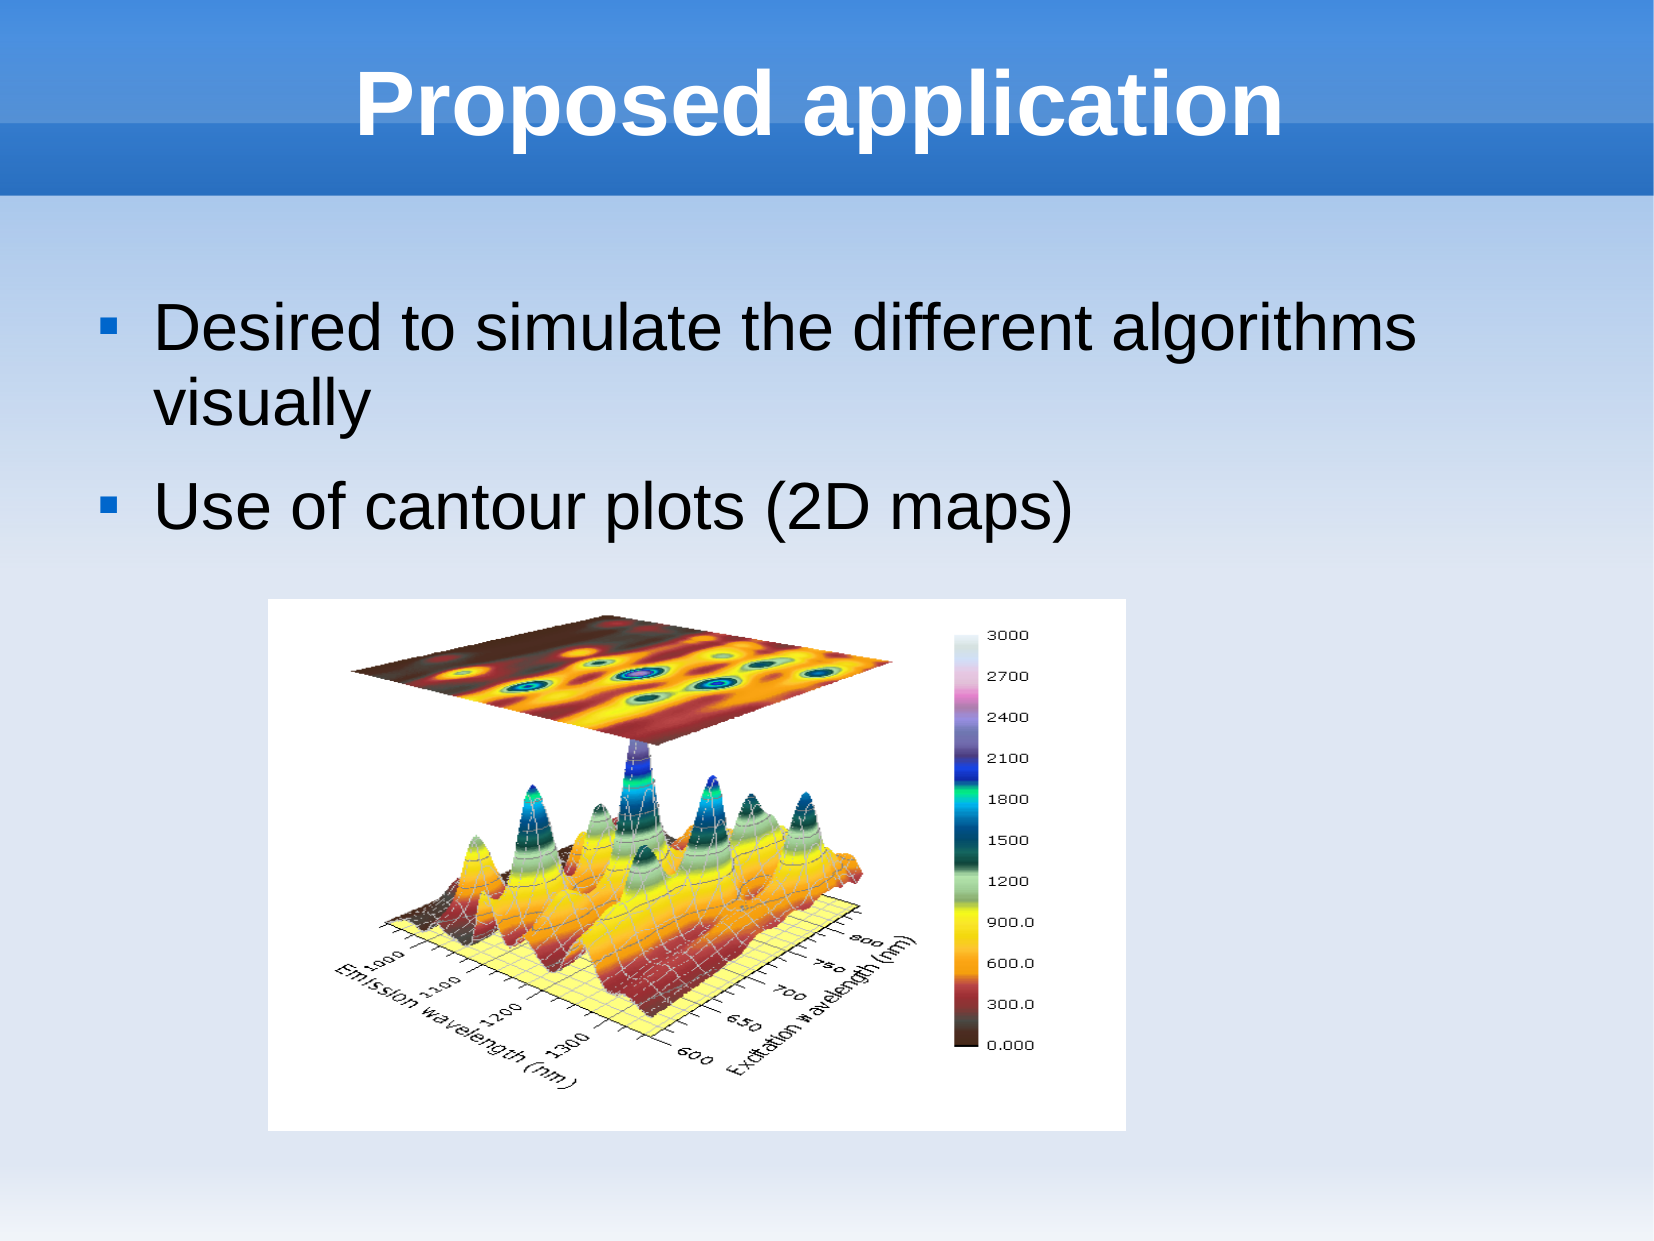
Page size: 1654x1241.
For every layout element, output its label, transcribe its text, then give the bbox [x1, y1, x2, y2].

list Desired to simulate the different algorithms visually Use of cantour plots (2D maps) [82, 290, 1571, 1109]
title Proposed application [76, 0, 1565, 208]
picture [0, 0, 1654, 1241]
